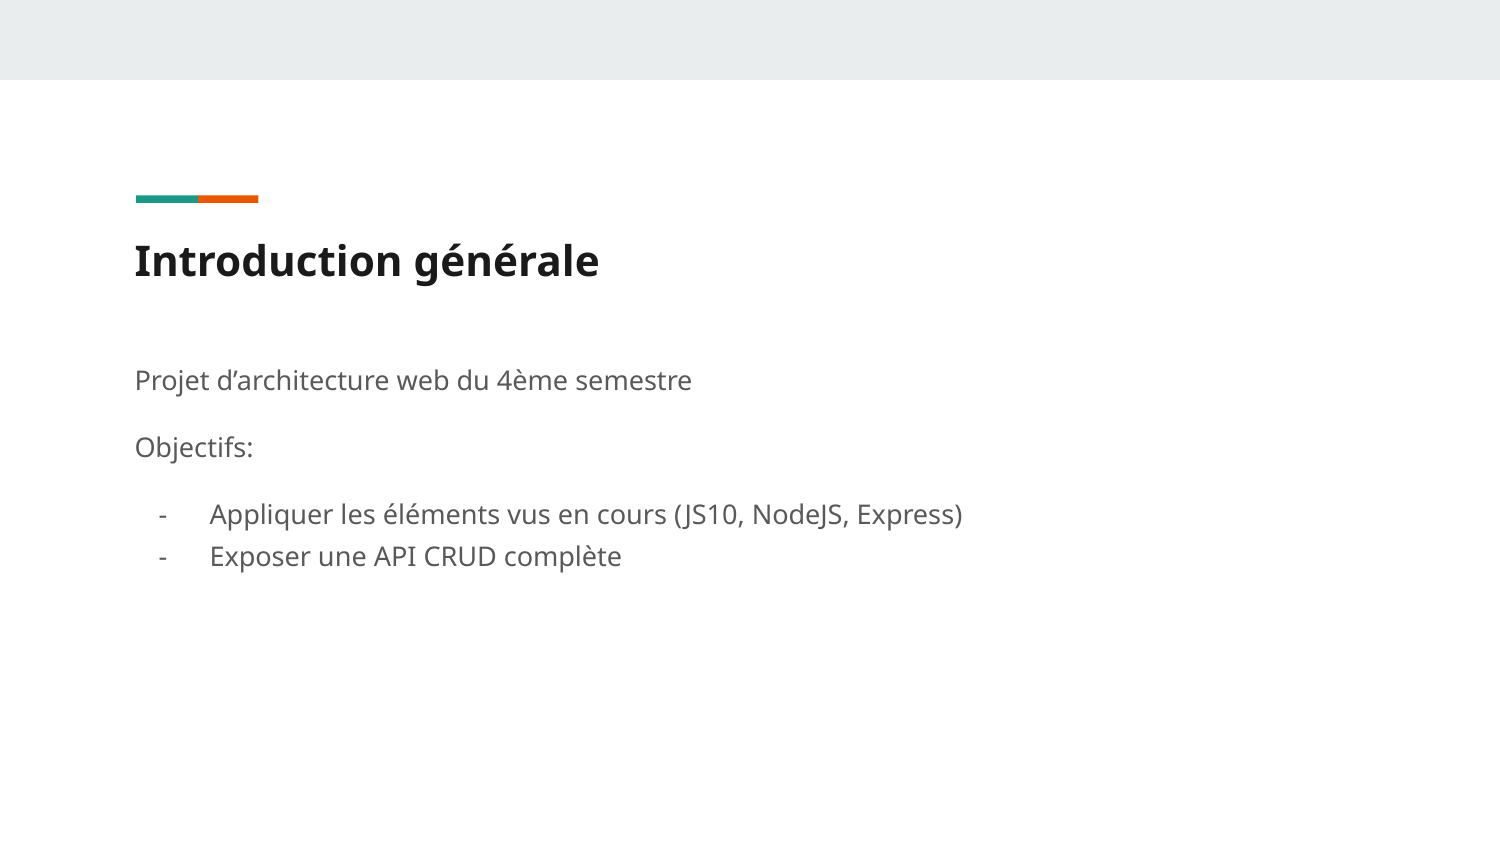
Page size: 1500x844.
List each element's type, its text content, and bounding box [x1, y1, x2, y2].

title Introduction générale [119, 216, 1381, 305]
list Projet d’architecture web du 4ème semestre Objectifs: Appliquer les éléments vus en cours (JS10, NodeJS, Express) Exposer une API CRUD complète [119, 341, 1381, 712]
